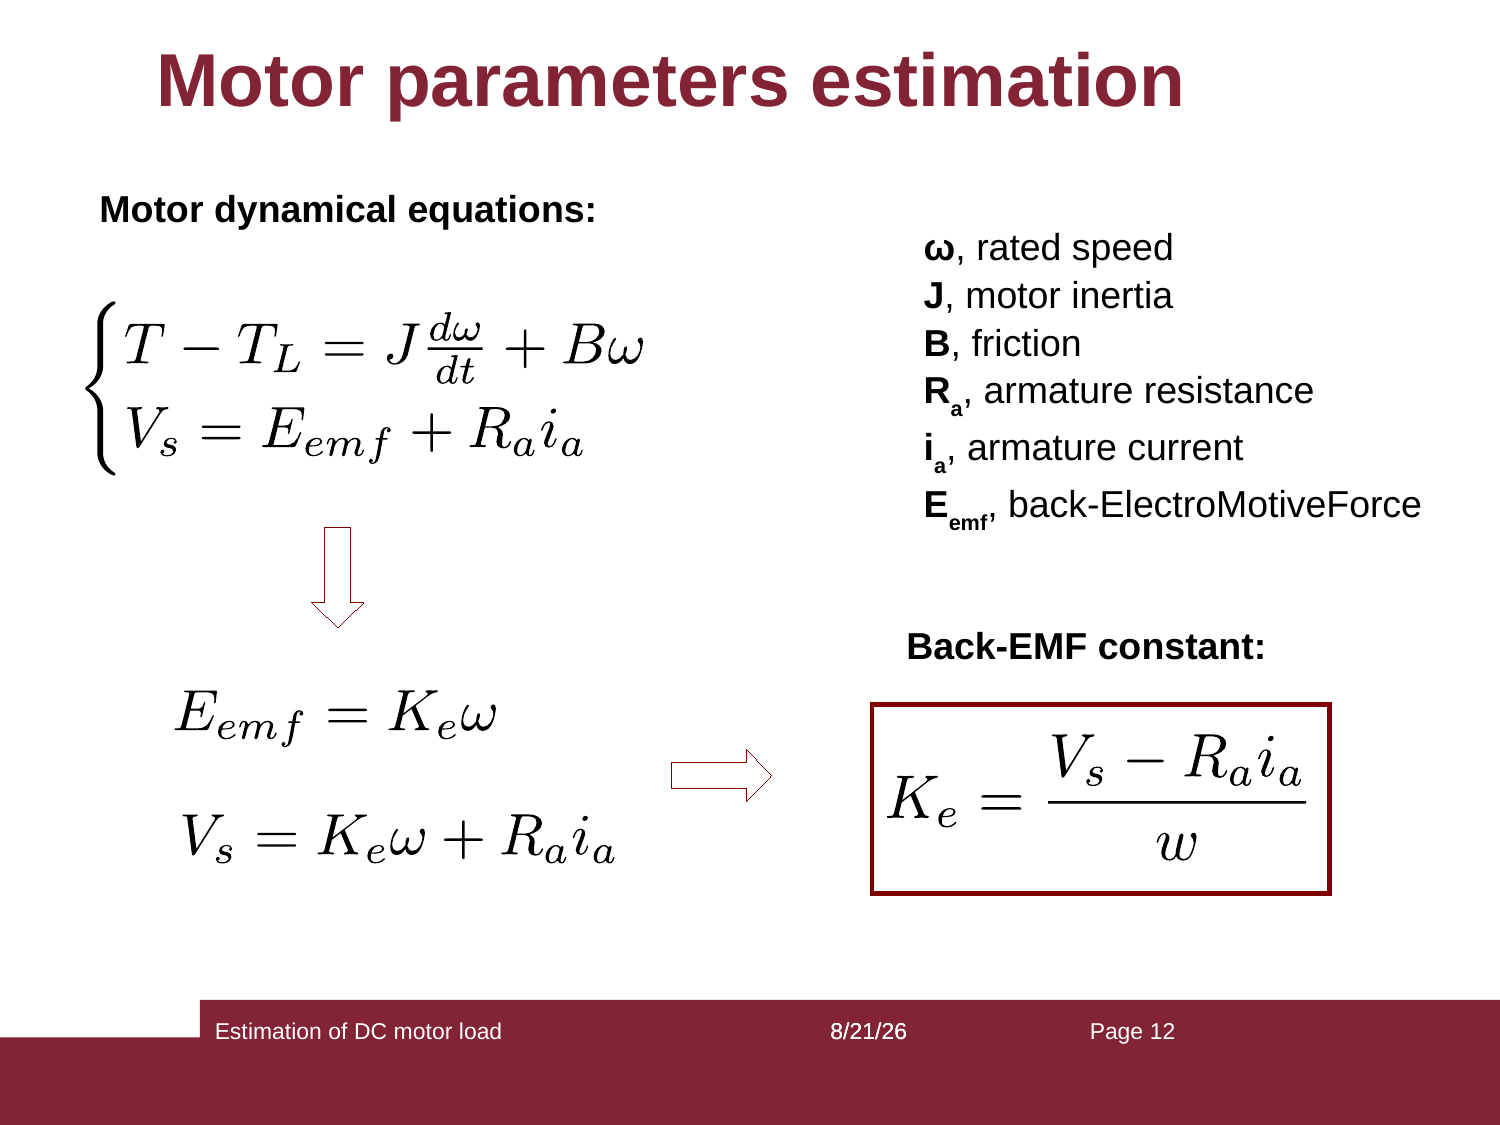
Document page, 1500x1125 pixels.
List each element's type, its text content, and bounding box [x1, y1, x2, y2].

title Motor parameters estimation [141, 23, 1359, 119]
text_box Back-EMF constant: [891, 614, 1332, 675]
text_box ω, rated speed J, motor inertia B, friction Ra, armature resistance ia, armature current Eemf, back-ElectroMotiveForce [908, 218, 1453, 585]
text_box Estimation of DC motor load [199, 1008, 675, 1084]
text_box Motor dynamical equations: [84, 176, 634, 238]
text_box [179, 814, 617, 864]
text_box Page <number> [1074, 1008, 1388, 1084]
text_box 2/27/18 [712, 1008, 1026, 1084]
text_box [172, 690, 499, 748]
text_box [76, 301, 647, 476]
text_box [884, 734, 1307, 861]
